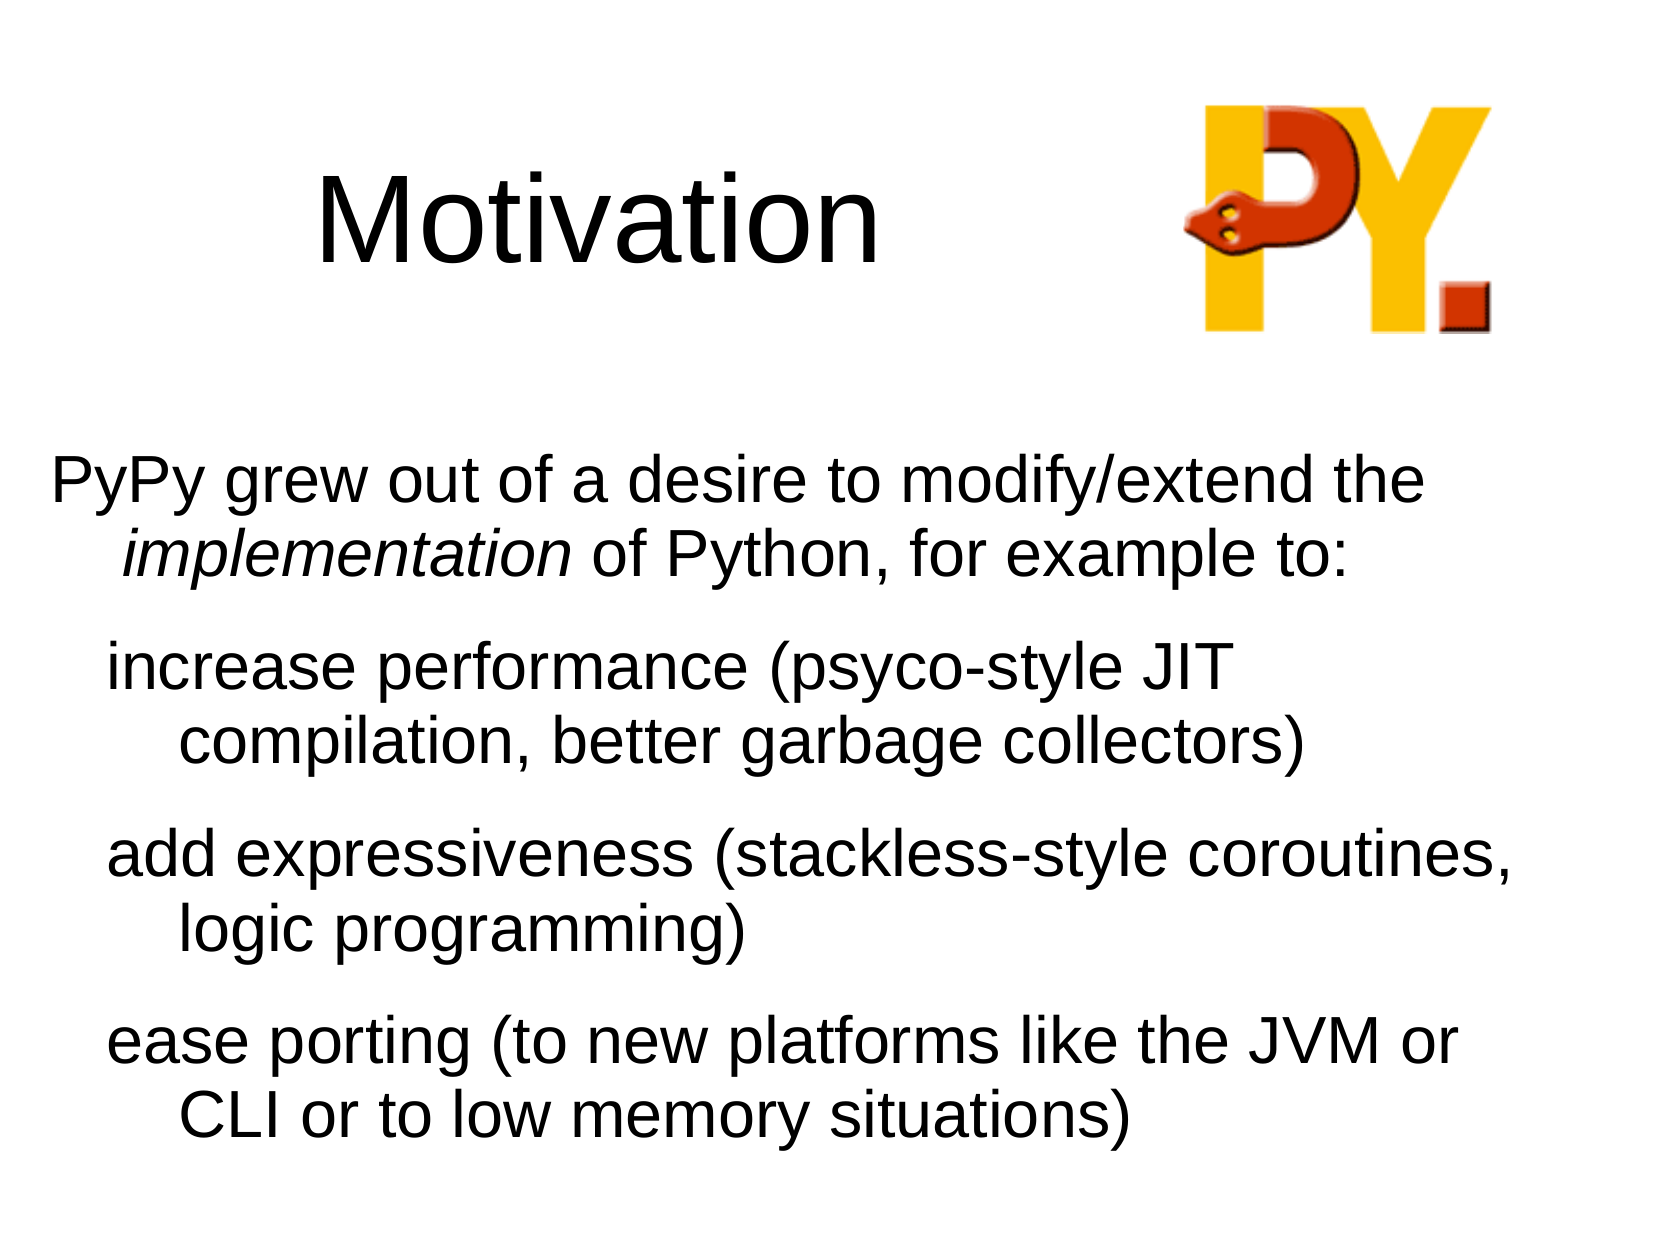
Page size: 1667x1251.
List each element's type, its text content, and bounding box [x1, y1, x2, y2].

title Motivation [37, 62, 1161, 376]
picture [1183, 104, 1494, 334]
list PyPy grew out of a desire to modify/extend the implementation of Python, for example to: increase performance (psyco-style JIT compilation, better garbage collectors) add expressiveness (stackless-style coroutines, logic programming) ease porting (to new platforms like the JVM or CLI or to low memory situations) [0, 433, 1576, 1167]
